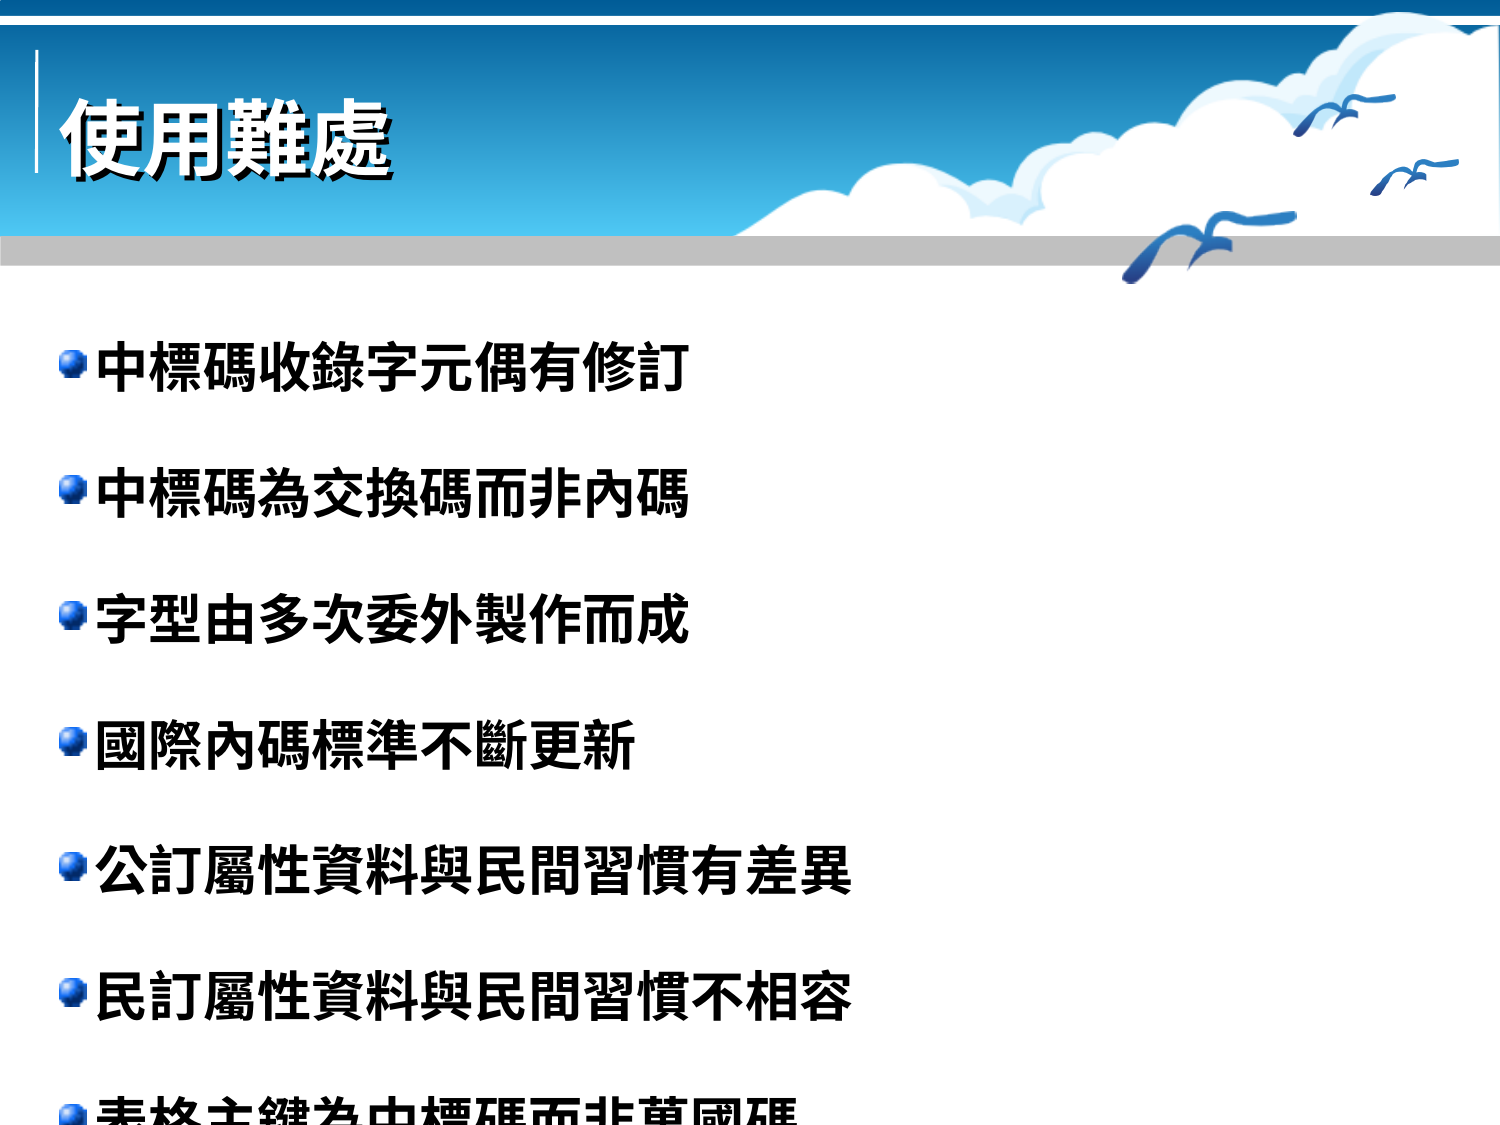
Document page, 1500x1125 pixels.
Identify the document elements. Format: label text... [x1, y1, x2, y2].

title 使用難處 [59, 86, 1465, 186]
picture [730, 12, 1500, 284]
picture [59, 1105, 87, 1125]
list 中標碼收錄字元偶有修訂 中標碼為交換碼而非內碼 字型由多次委外製作而成 國際內碼標準不斷更新 公訂屬性資料與民間習慣有差異 民訂屬性資料與民間習慣不相容 表格主鍵為中標碼而非萬國碼 [59, 324, 1447, 1105]
